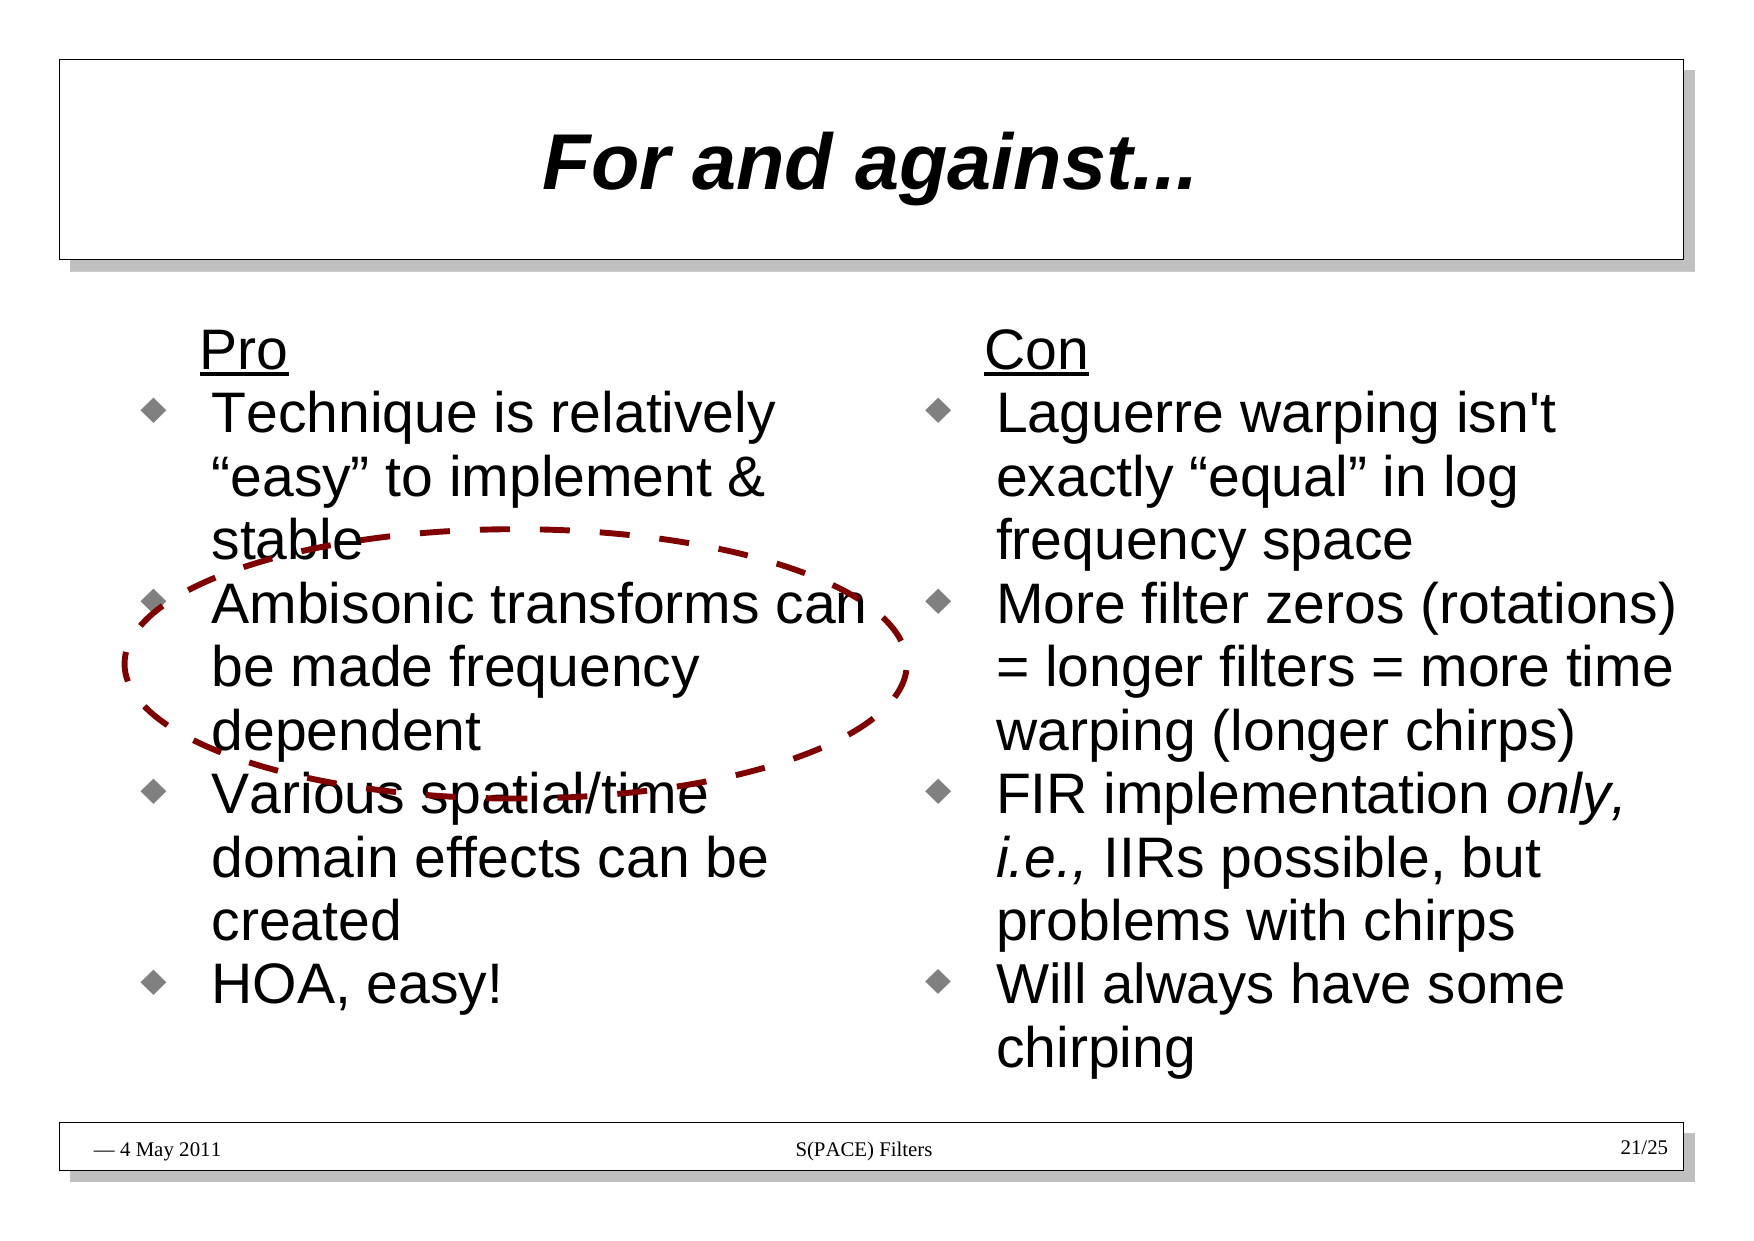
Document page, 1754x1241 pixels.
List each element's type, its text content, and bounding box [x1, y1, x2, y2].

list Pro Technique is relatively “easy” to implement & stable Ambisonic transforms can be made frequency dependent Various spatial/time domain effects can be created HOA, easy! [128, 317, 892, 1020]
title For and against... [59, 59, 1684, 266]
list Con Laguerre warping isn't exactly “equal” in log frequency space More filter zeros (rotations) = longer filters = more time warping (longer chirps) FIR implementation only, i.e., IIRs possible, but problems with chirps Will always have some chirping [913, 317, 1696, 1083]
